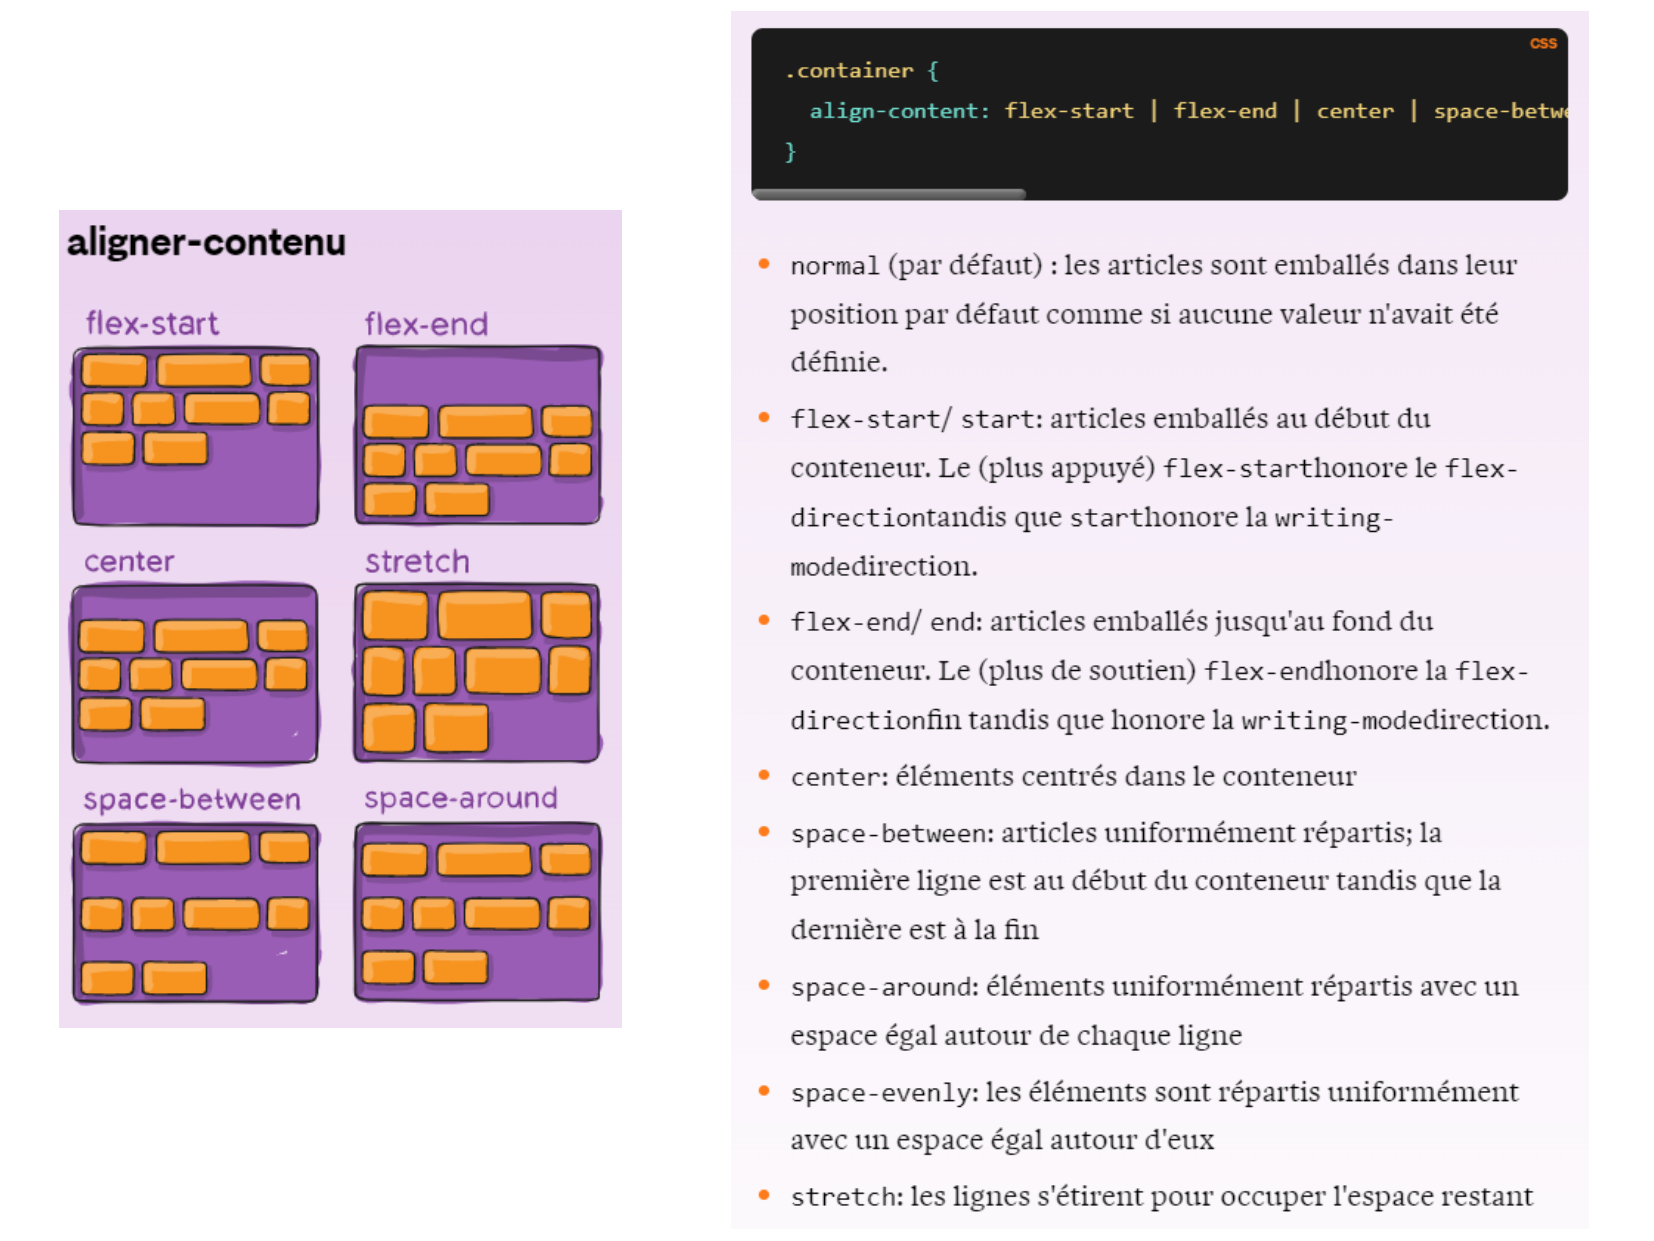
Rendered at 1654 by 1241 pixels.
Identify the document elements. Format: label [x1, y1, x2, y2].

picture [731, 11, 1589, 1229]
picture [59, 210, 622, 1028]
